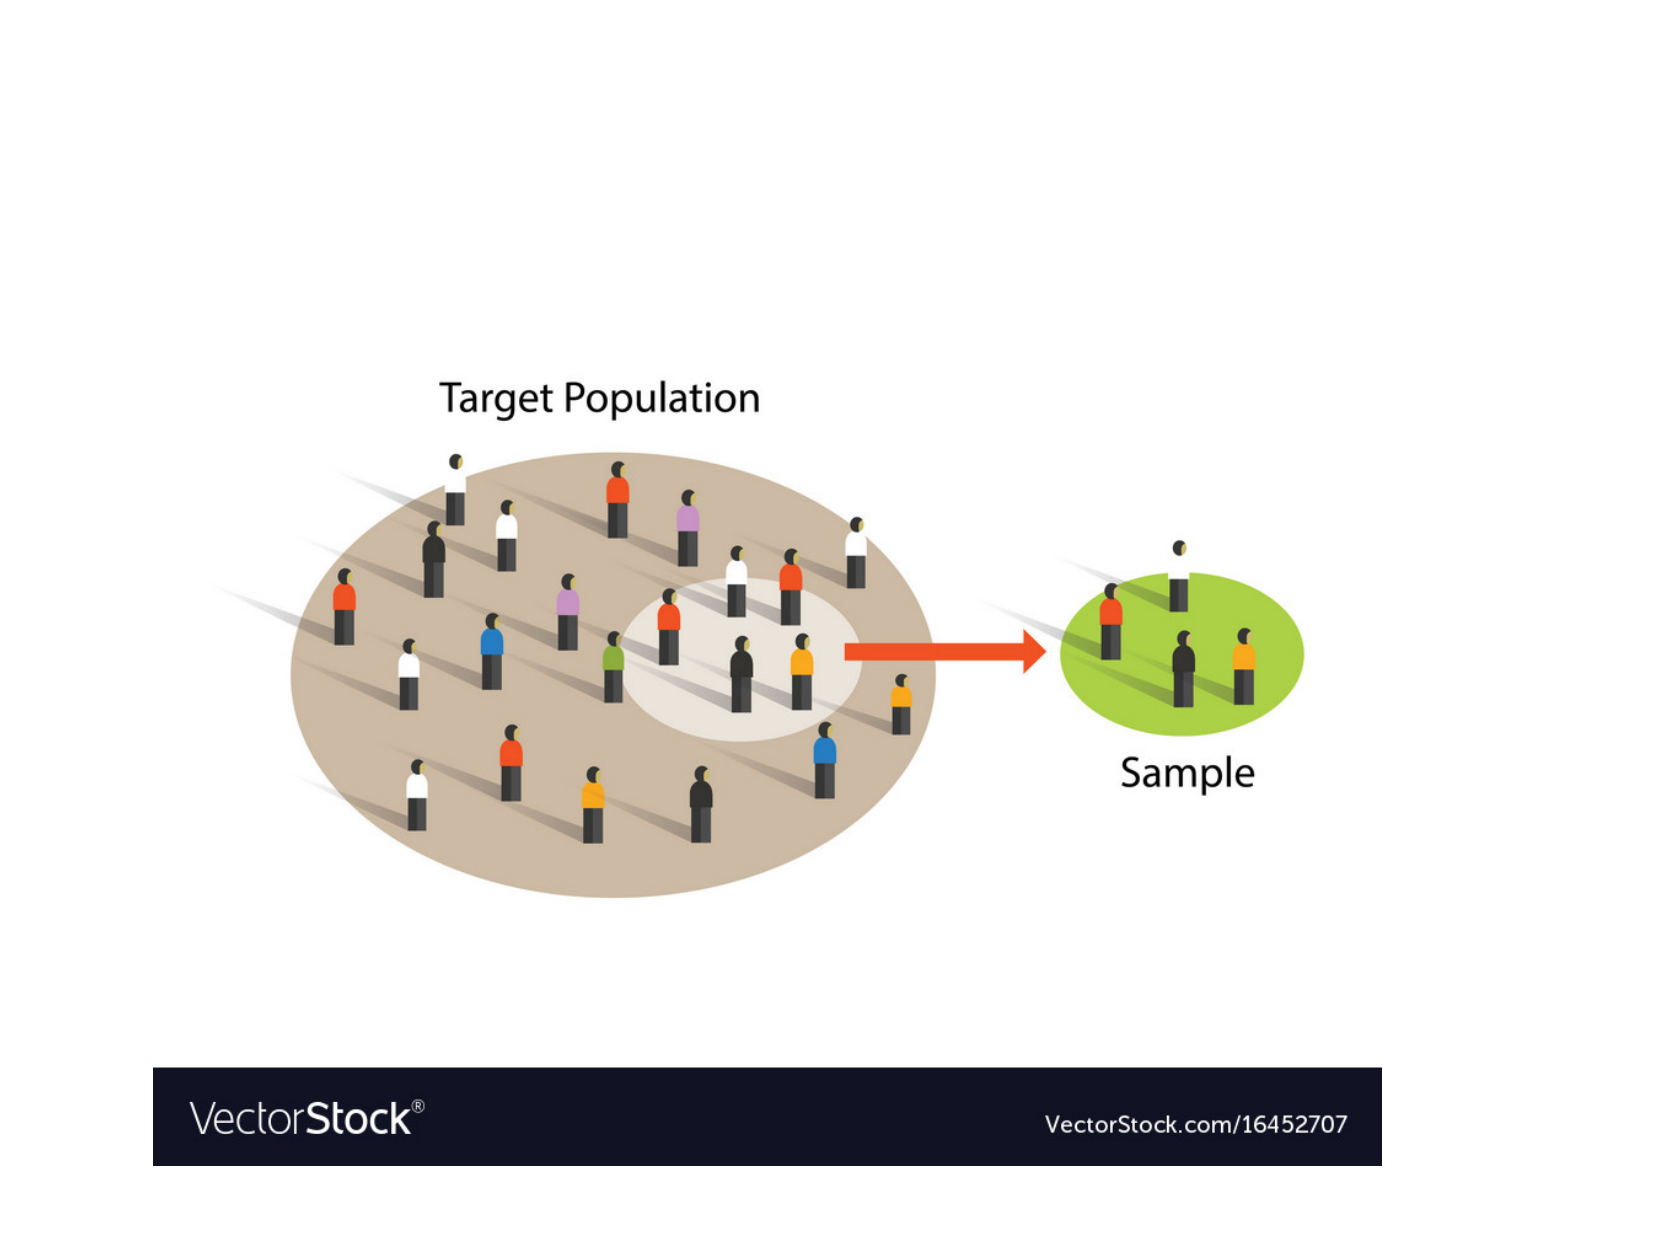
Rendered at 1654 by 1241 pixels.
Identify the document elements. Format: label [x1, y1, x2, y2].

picture [153, 207, 1382, 1166]
